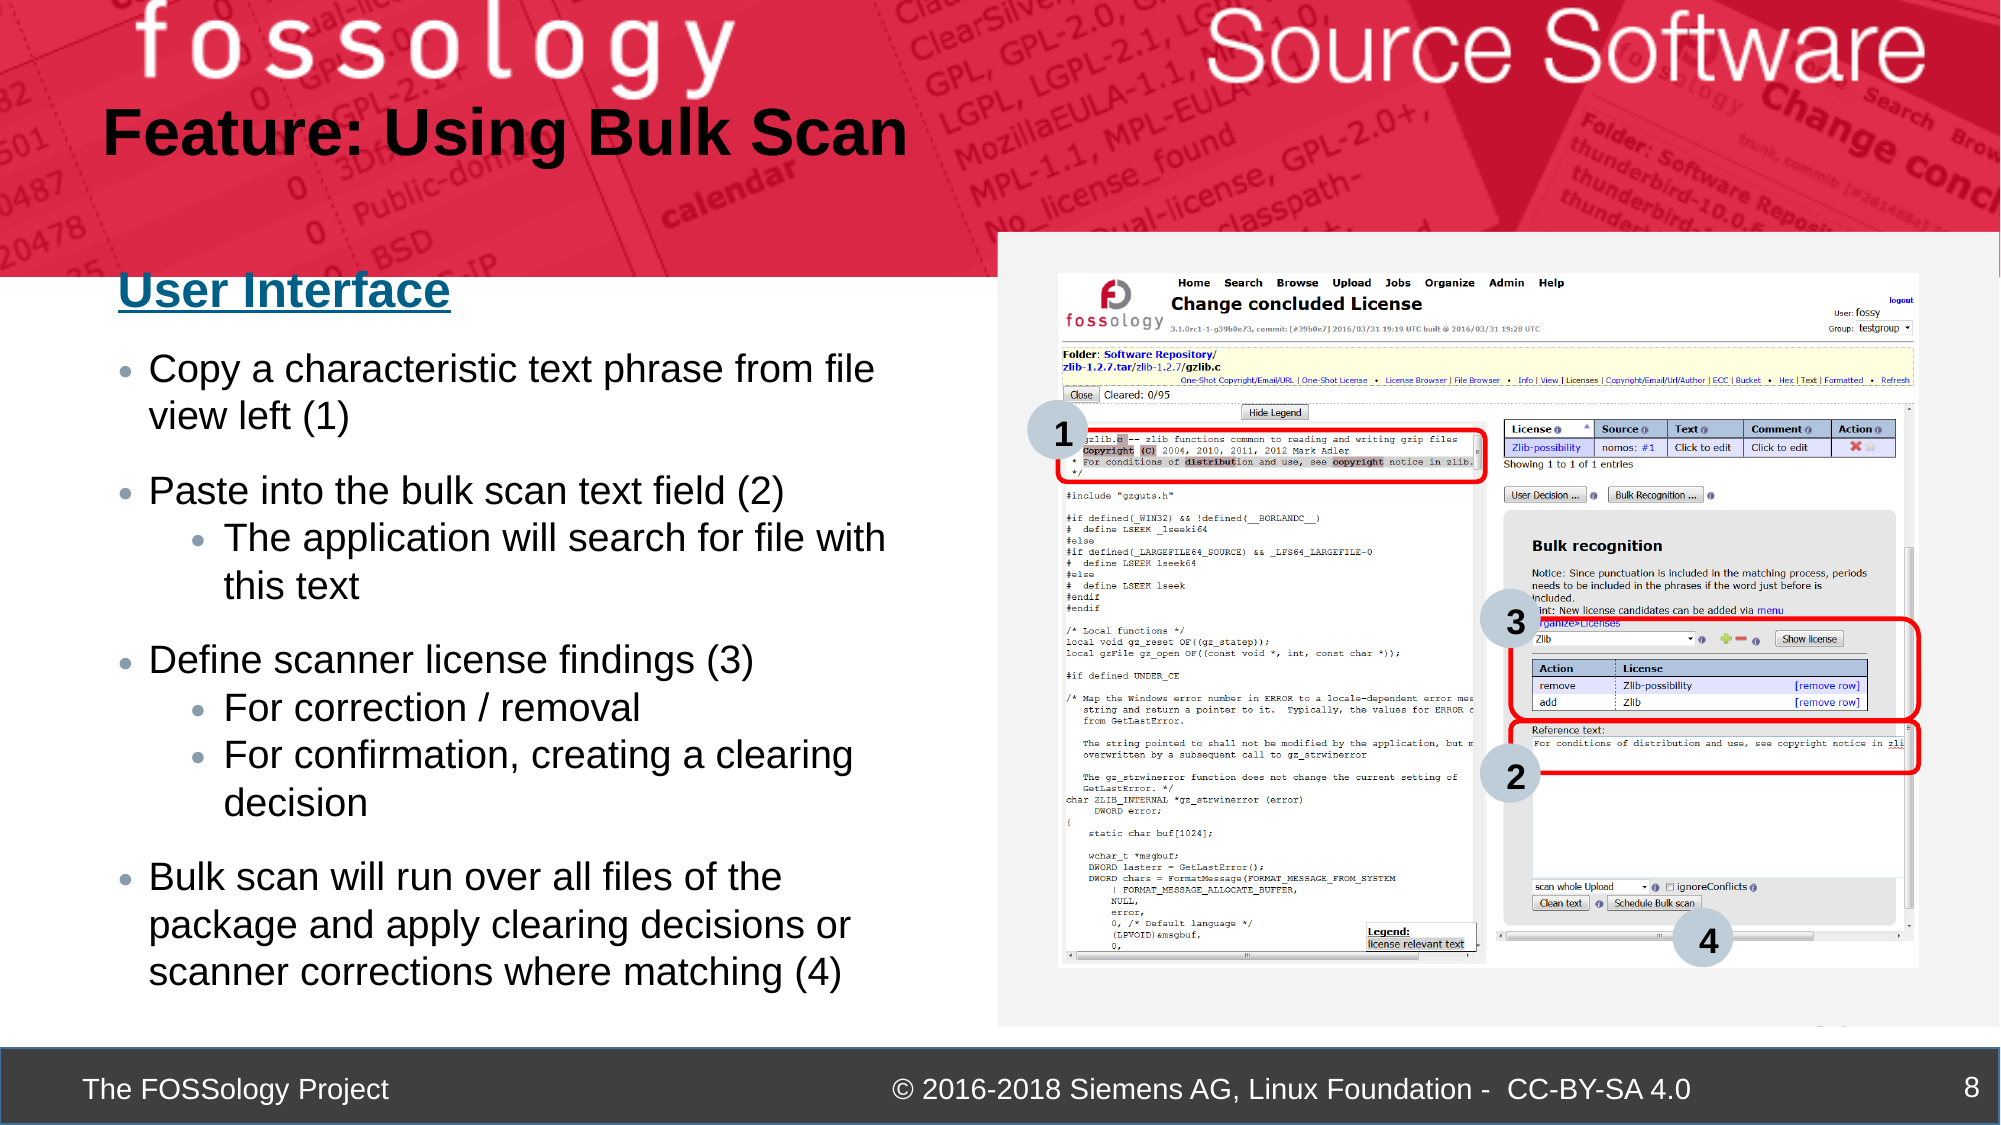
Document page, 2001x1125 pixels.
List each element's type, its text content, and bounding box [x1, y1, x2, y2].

picture [1514, 622, 1916, 718]
text_box 3 [1479, 588, 1541, 649]
text_box 1 [1027, 400, 1089, 460]
text_box 4 [1672, 907, 1734, 968]
picture [0, 0, 2001, 277]
picture [1061, 433, 1482, 479]
picture [1058, 273, 1919, 968]
text_box [997, 231, 2000, 1027]
picture [1514, 724, 1916, 770]
text_box 2 [1479, 743, 1541, 803]
text_box User Interface [117, 262, 492, 312]
text_box Copy a characteristic text phrase from file view left (1) Paste into the bulk scan text field (2) The application will search for file with this text Define scanner license findings (3) For correction / removal For confirmation, creating a clearing decision Bulk scan will run over all files of the package and apply clearing decisions or scanner corrections where matching (4) [113, 342, 906, 826]
text_box Feature: Using Bulk Scan [0, 0, 2000, 208]
